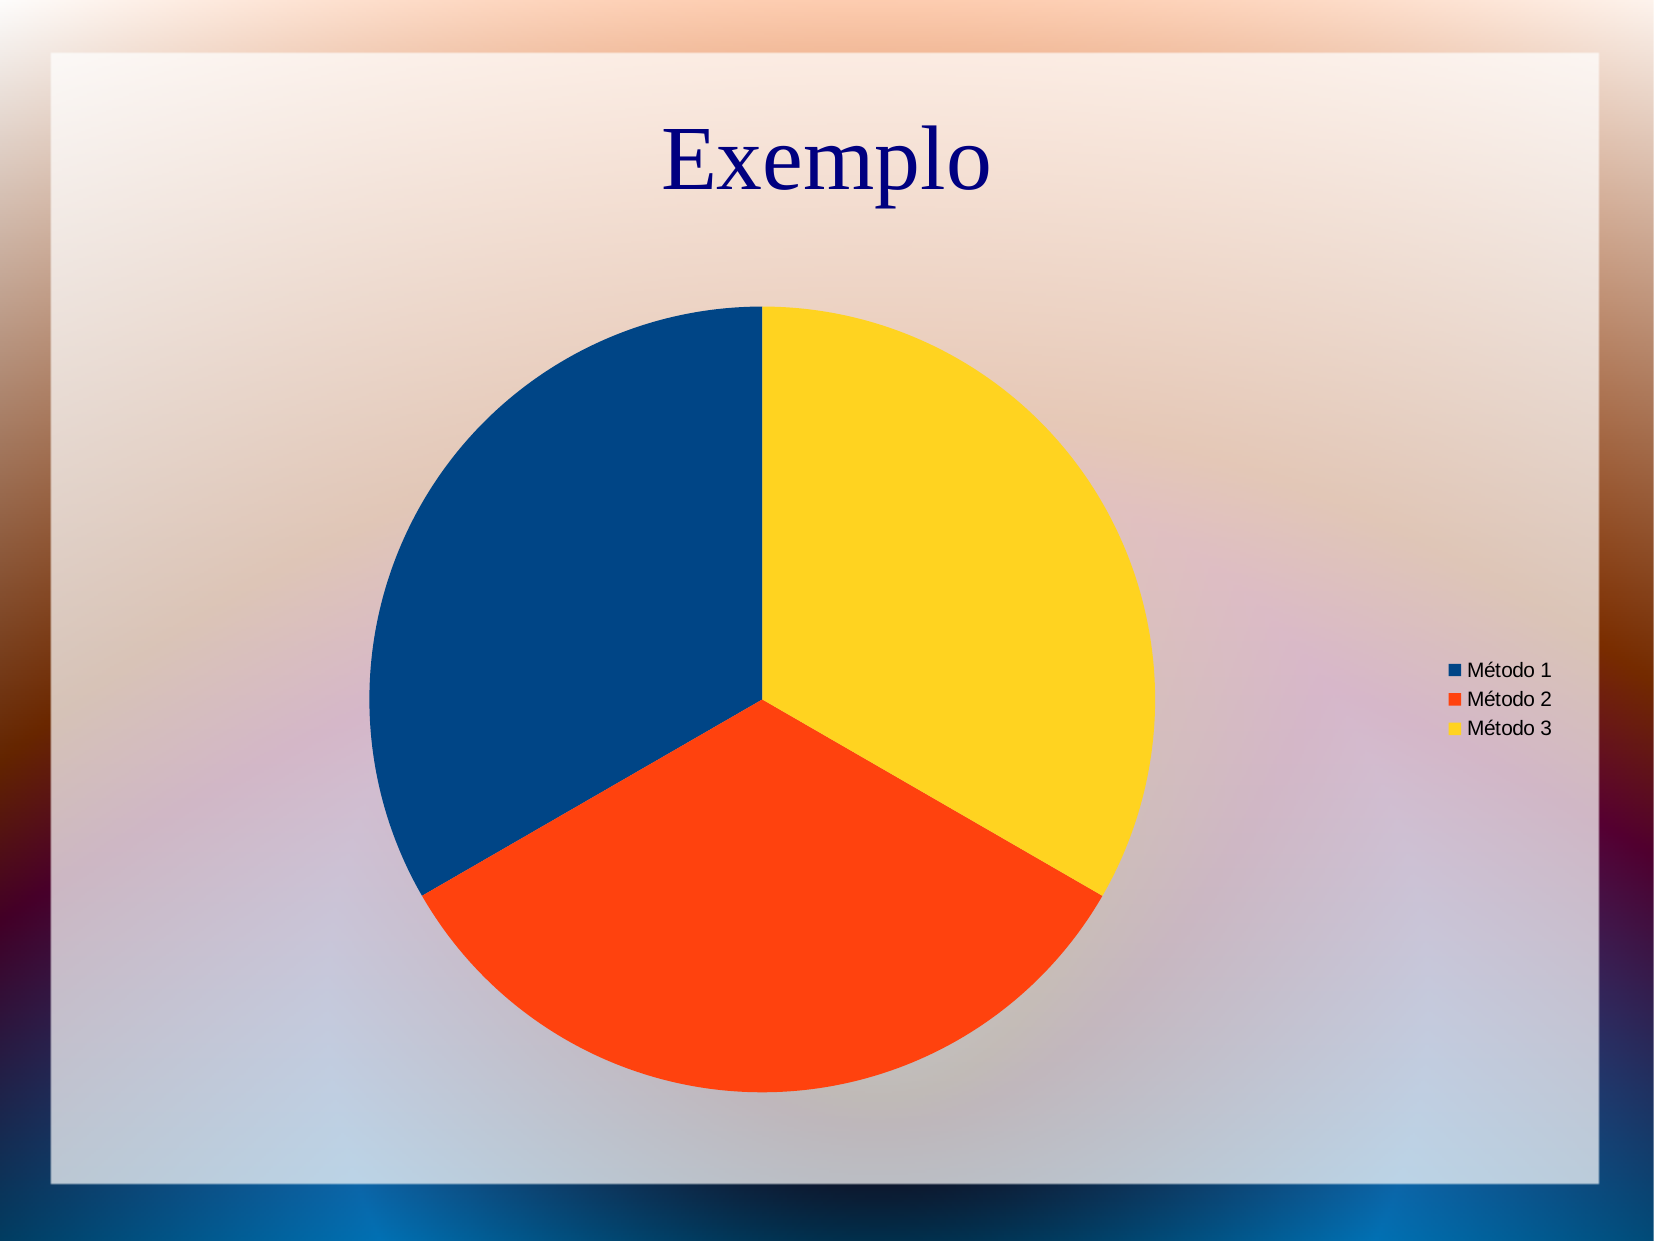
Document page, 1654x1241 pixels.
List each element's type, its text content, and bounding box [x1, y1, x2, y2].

picture [0, 0, 1654, 1241]
title Exemplo [82, 55, 1571, 263]
chart [82, 290, 1571, 1109]
